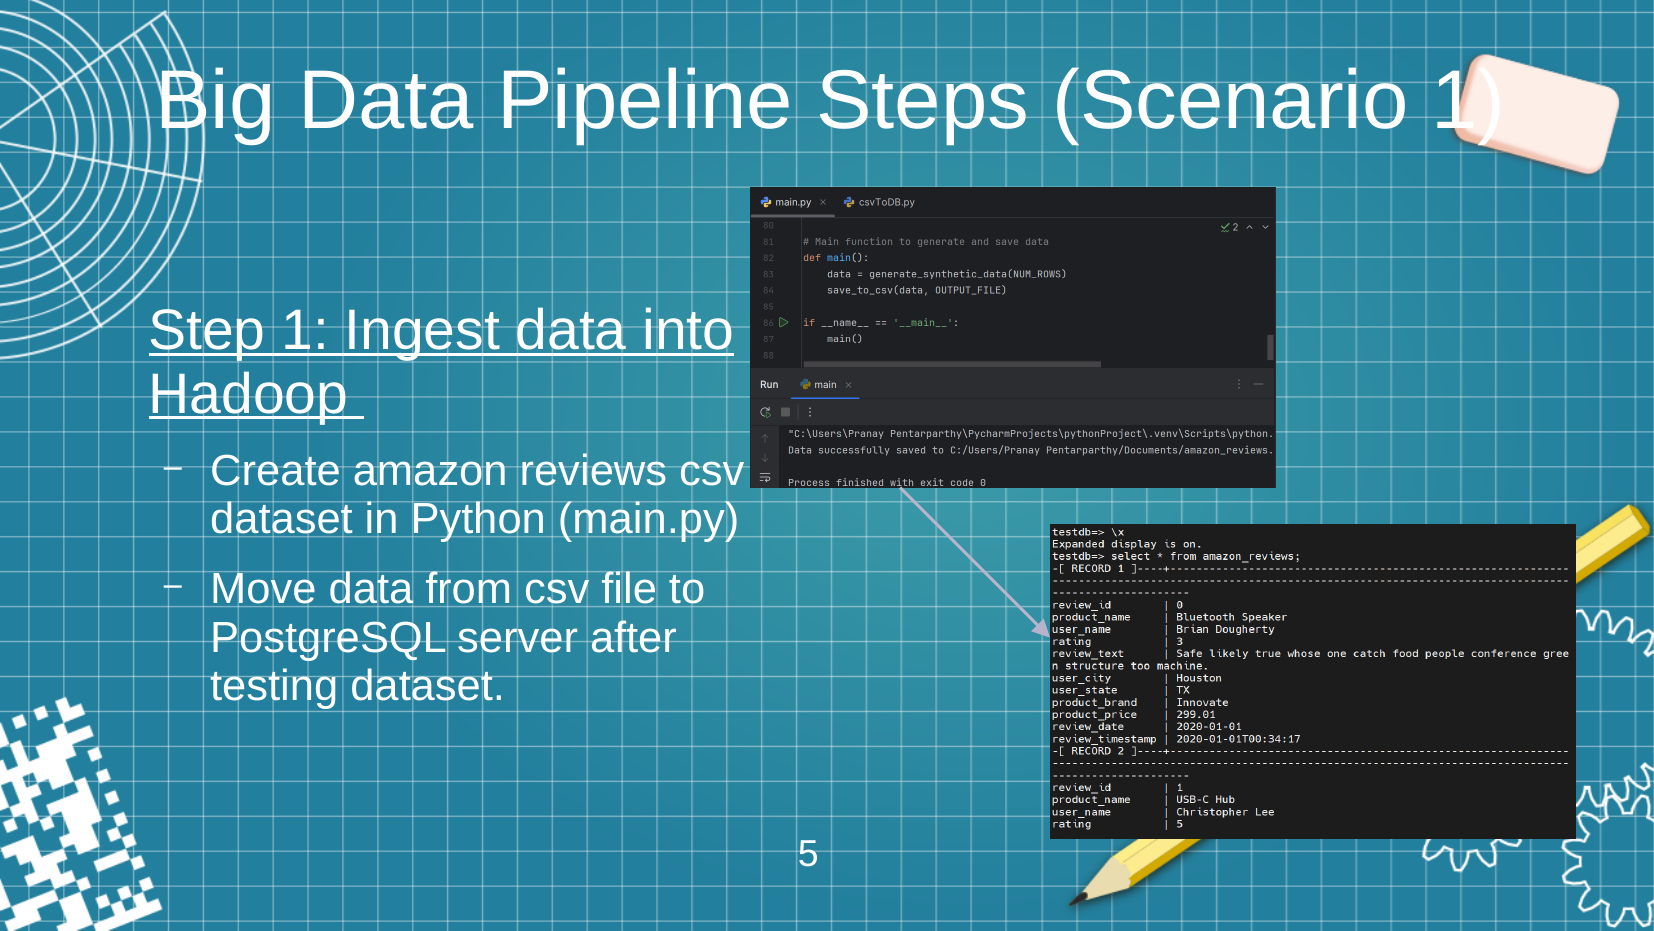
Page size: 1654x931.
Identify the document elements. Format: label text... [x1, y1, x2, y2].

list Step 1: Ingest data into Hadoop Create amazon reviews csv dataset in Python (main.py) Move data from csv file to PostgreSQL server after testing dataset. [86, 298, 751, 751]
picture [0, 0, 1654, 931]
text_box <number> [678, 825, 938, 881]
title Big Data Pipeline Steps (Scenario 1) [86, 49, 1576, 151]
